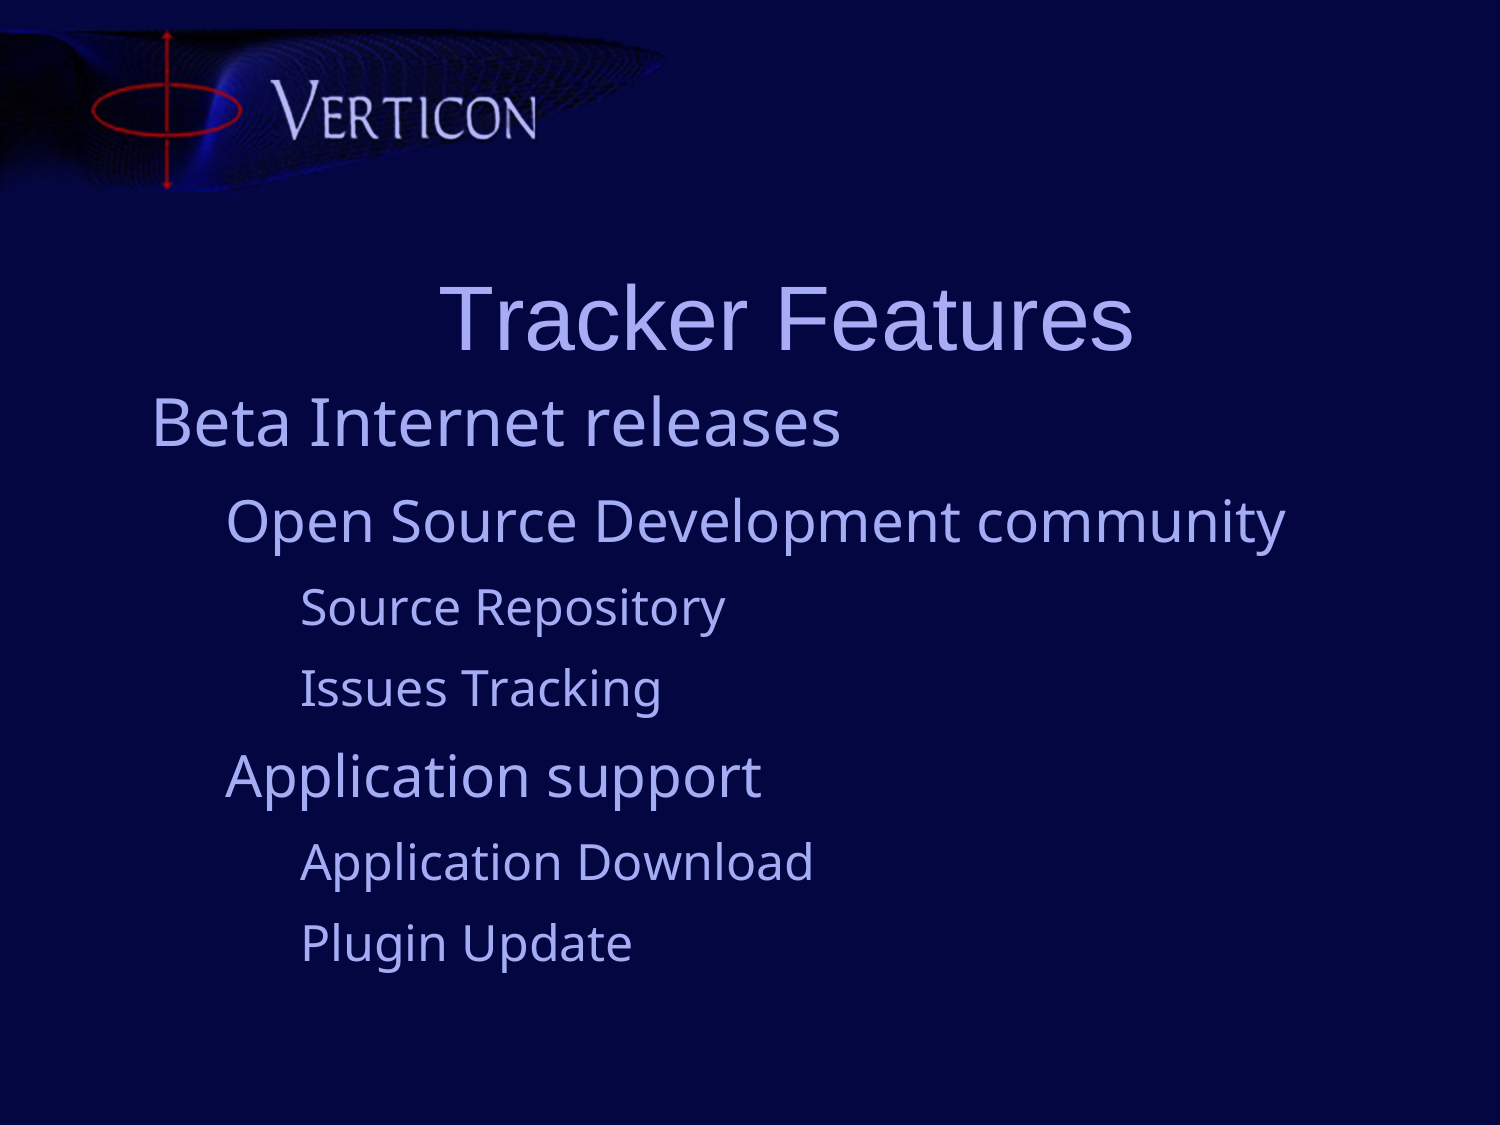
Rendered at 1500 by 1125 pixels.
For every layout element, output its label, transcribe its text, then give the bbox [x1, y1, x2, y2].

picture [0, 0, 704, 232]
list Beta Internet releases Open Source Development community Source Repository Issues Tracking Application support Application Download Plugin Update [150, 375, 1385, 1056]
title Tracker Features [112, 232, 1463, 406]
